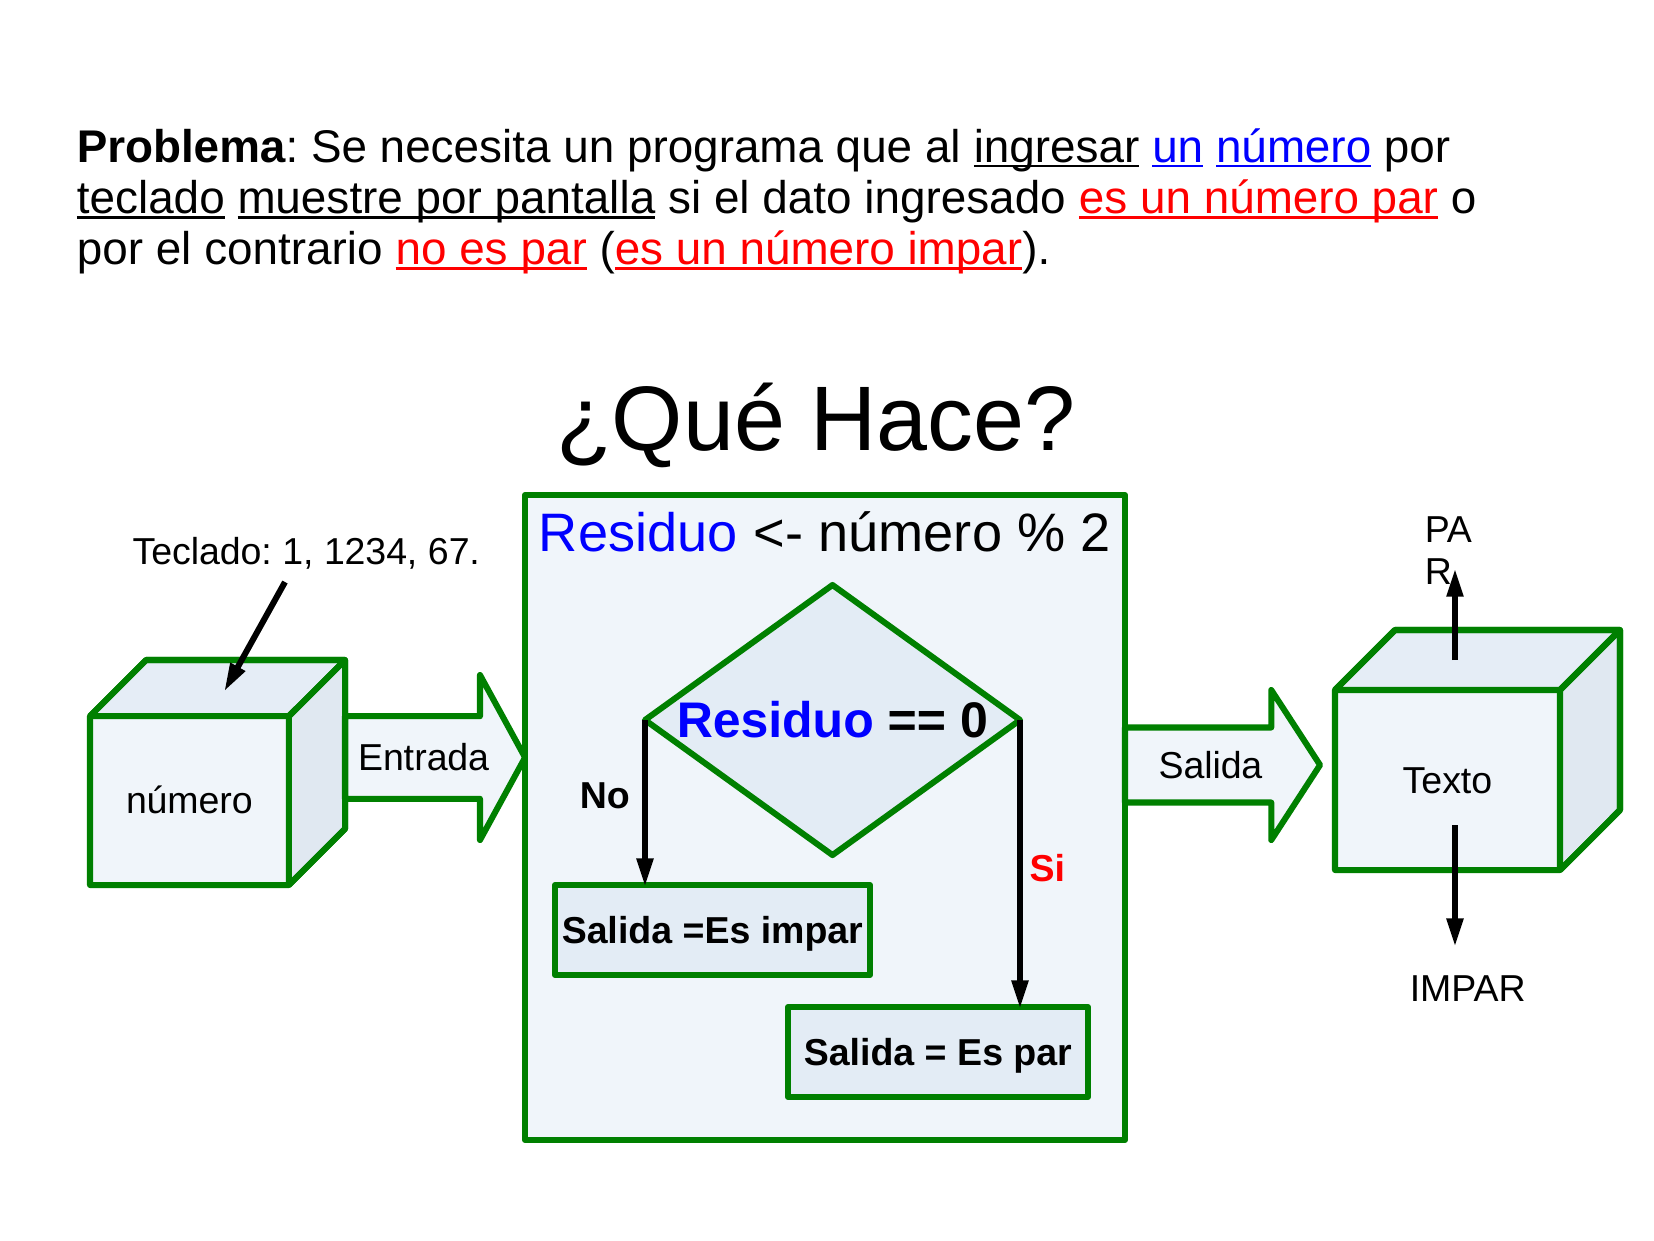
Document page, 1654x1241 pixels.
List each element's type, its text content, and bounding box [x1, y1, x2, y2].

text_box Si [1014, 840, 1081, 897]
text_box PAR [1410, 522, 1514, 579]
text_box Entrada [346, 675, 526, 841]
title ¿Qué Hace? [71, 315, 1561, 523]
text_box Salida = Es par [788, 1007, 1089, 1098]
text_box Residuo <- número % 2 [525, 495, 1126, 1141]
text_box Salida [1125, 690, 1321, 841]
text_box Residuo == 0 [645, 585, 1021, 856]
text_box Texto [1335, 691, 1560, 871]
text_box Teclado: 1, 1234, 67. [105, 522, 496, 583]
text_box Salida =Es impar [555, 885, 871, 976]
text_box No [565, 765, 646, 826]
text_box número [90, 717, 288, 886]
subtitle Problema: Se necesita un programa que al ingresar un número por teclado muestre por pantalla si el dato ingresado es un número par o por el contrario no es par (es un número impar). [76, 105, 1510, 291]
text_box IMPAR [1395, 960, 1540, 1017]
